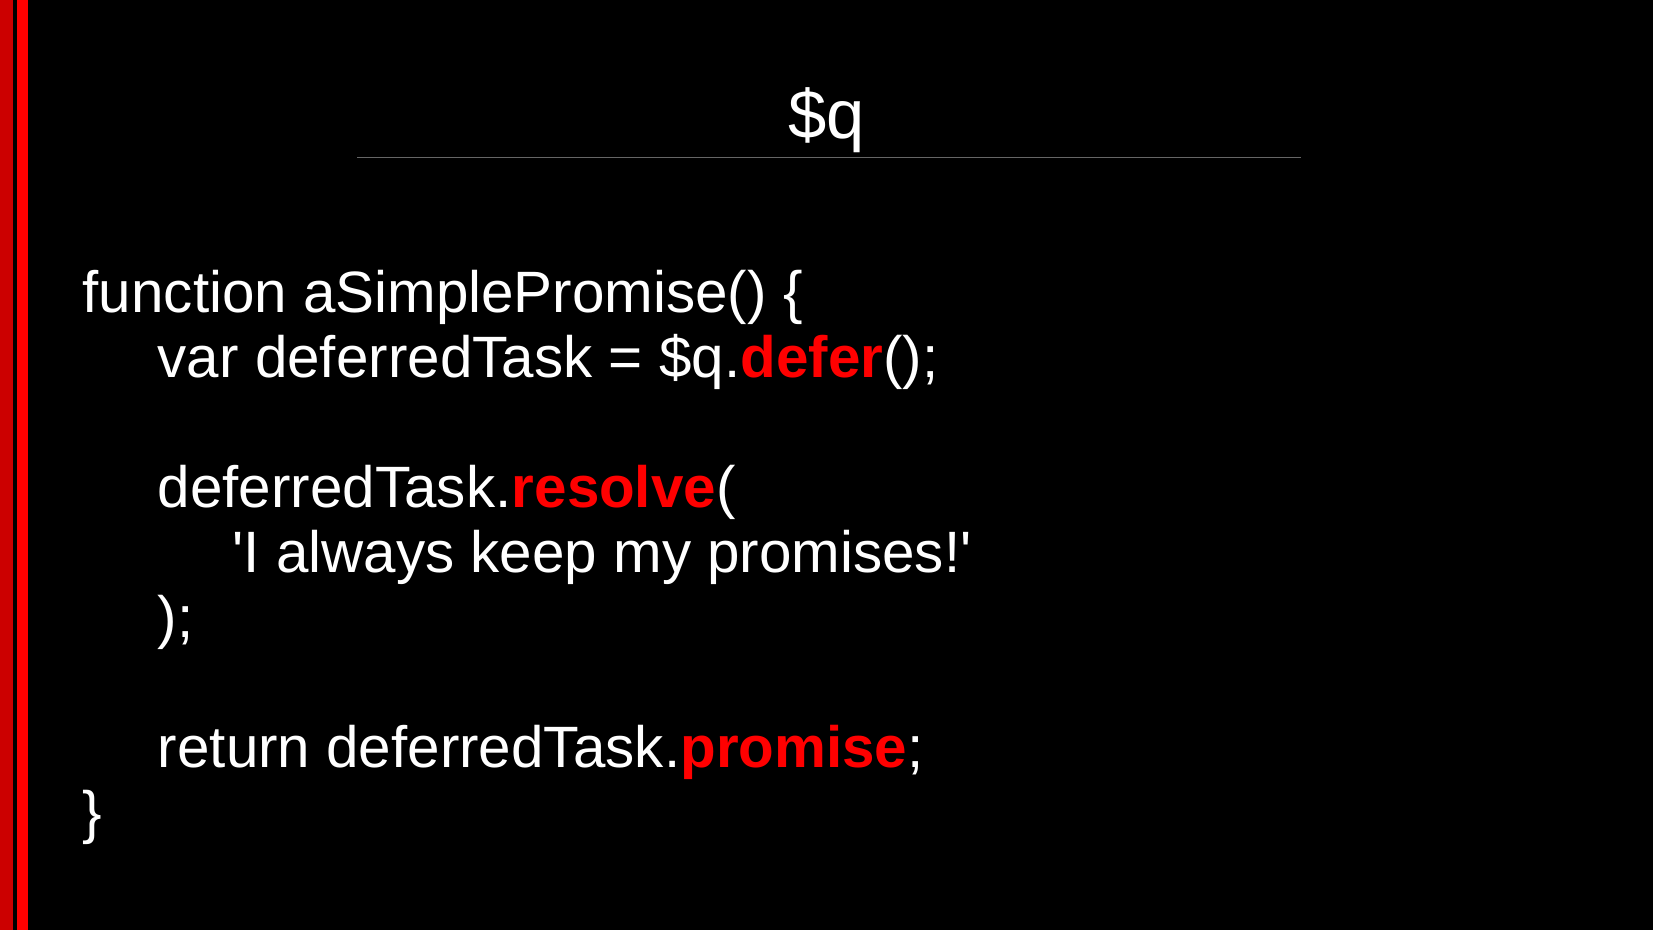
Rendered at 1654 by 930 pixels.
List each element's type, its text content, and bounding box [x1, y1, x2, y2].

title $q [82, 36, 1571, 193]
subtitle function aSimplePromise() { var deferredTask = $q.defer(); deferredTask.resolve( 'I always keep my promises!' ); return deferredTask.promise; } [82, 243, 1571, 861]
